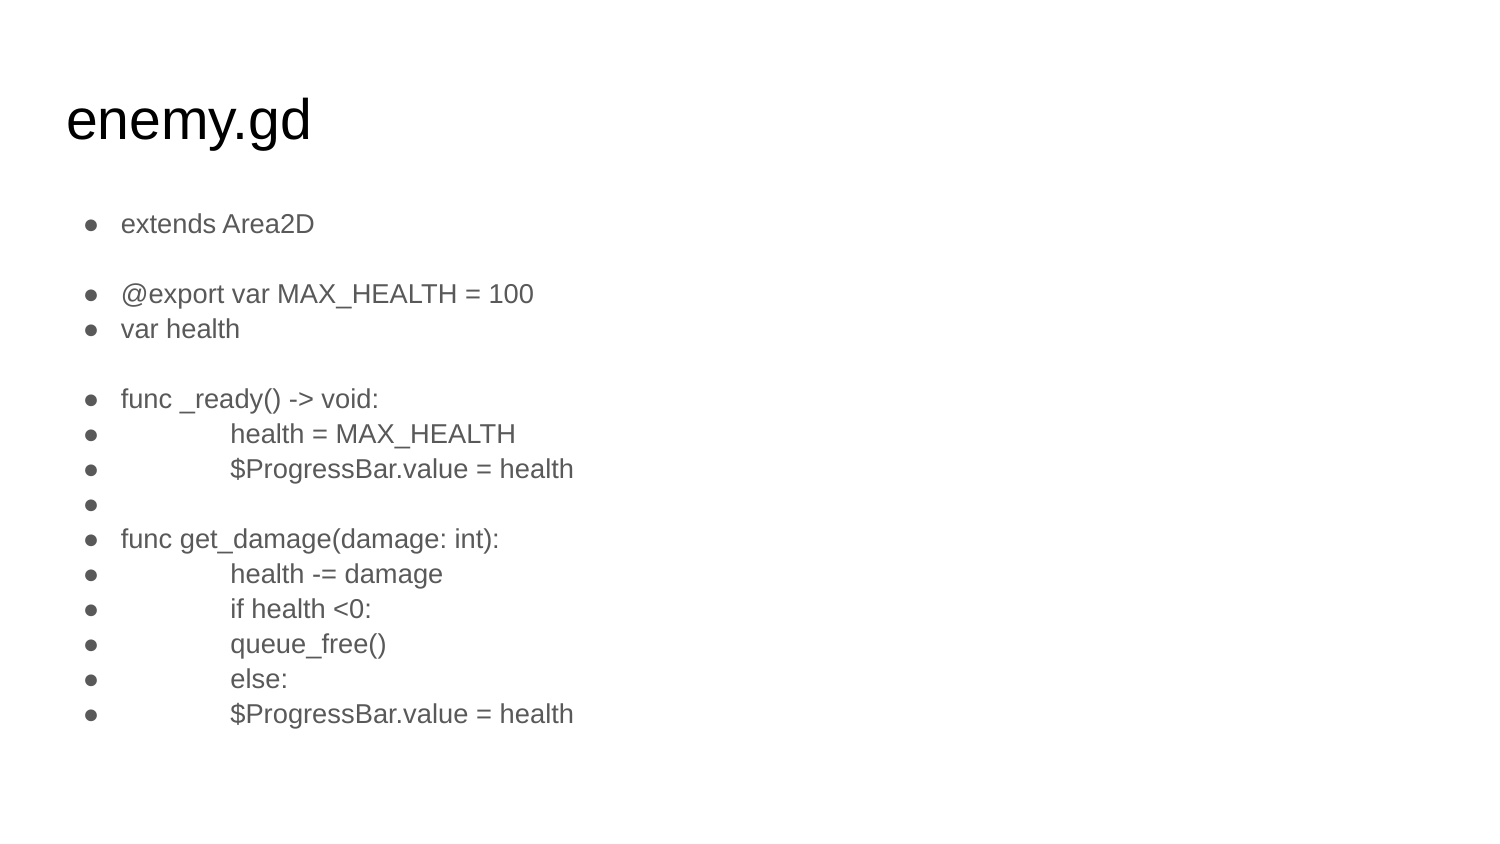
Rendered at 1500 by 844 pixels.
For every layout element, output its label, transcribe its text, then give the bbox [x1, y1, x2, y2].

list extends Area2D @export var MAX_HEALTH = 100 var health func _ready() -> void: health = MAX_HEALTH $ProgressBar.value = health func get_damage(damage: int): health -= damage if health <0: queue_free() else: $ProgressBar.value = health [51, 189, 1449, 750]
title enemy.gd [51, 72, 1449, 167]
